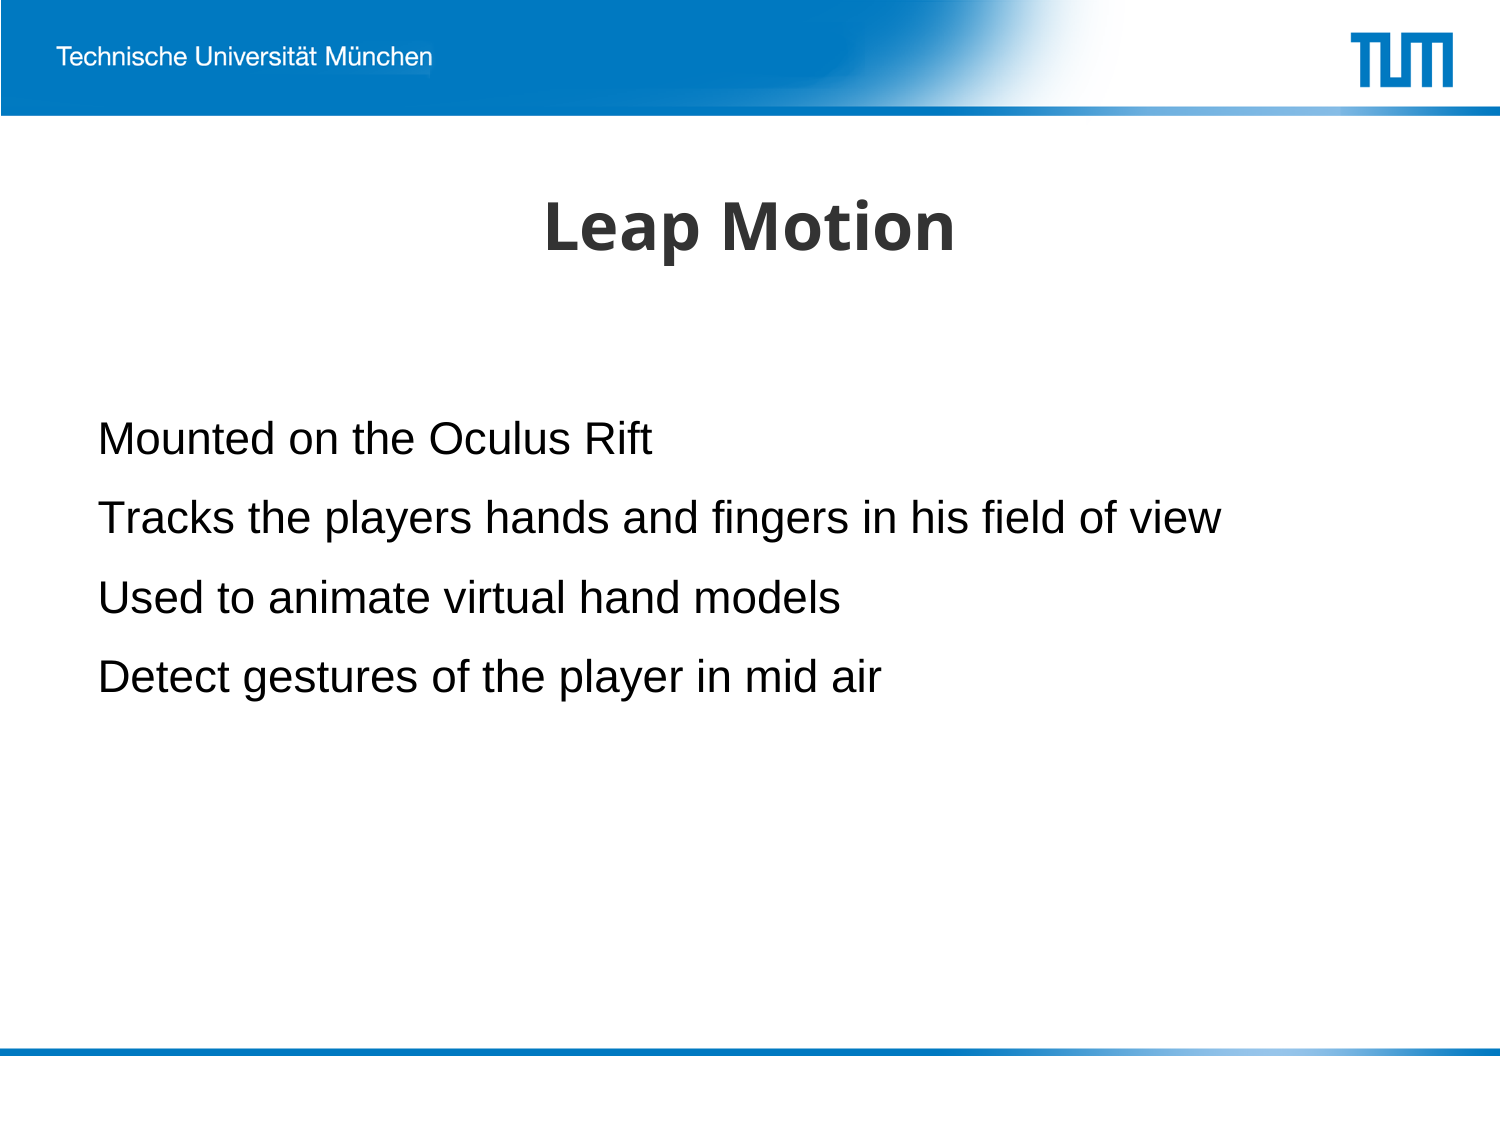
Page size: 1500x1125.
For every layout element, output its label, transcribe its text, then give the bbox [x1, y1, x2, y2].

picture [0, 0, 1500, 1125]
text_box Mounted on the Oculus Rift Tracks the players hands and fingers in his field of view Used to animate virtual hand models Detect gestures of the player in mid air [82, 401, 1418, 709]
text_box Leap Motion [53, 125, 1447, 324]
